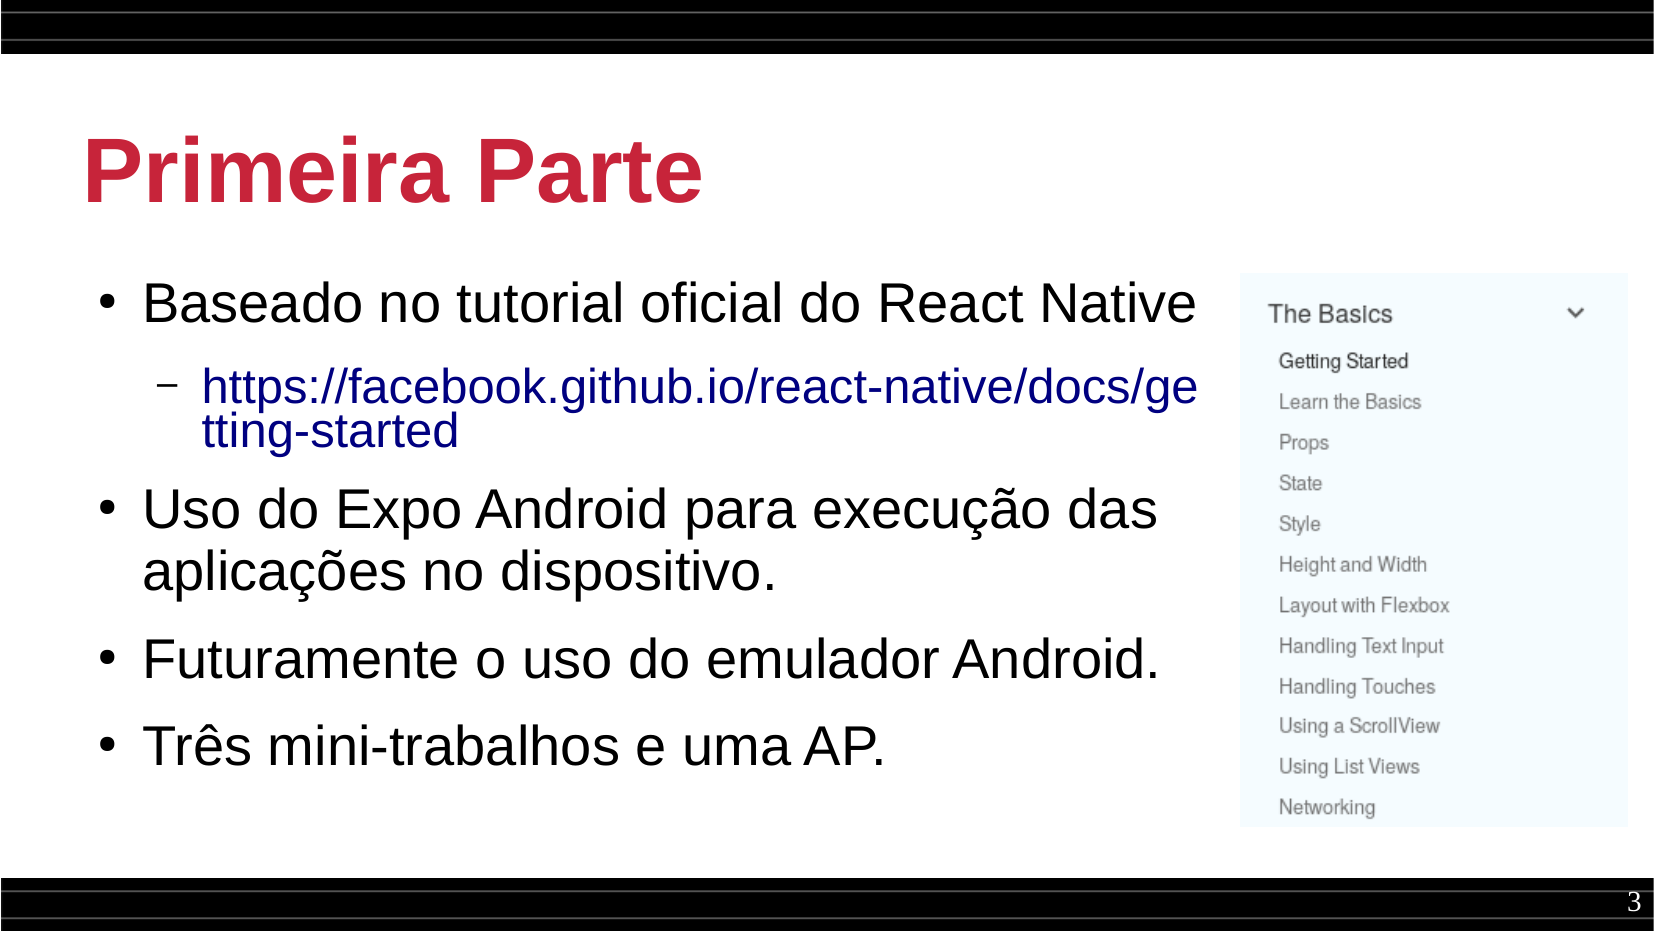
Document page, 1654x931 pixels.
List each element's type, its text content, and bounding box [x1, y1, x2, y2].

picture [1, 878, 1654, 931]
list Baseado no tutorial oficial do React Native https://facebook.github.io/react-native/docs/getting-started Uso do Expo Android para execução das aplicações no dispositivo. Futuramente o uso do emulador Android. Três mini-trabalhos e uma AP. [82, 271, 1205, 758]
picture [1240, 273, 1628, 827]
title Primeira Parte [82, 92, 1571, 249]
picture [1, 0, 1654, 54]
